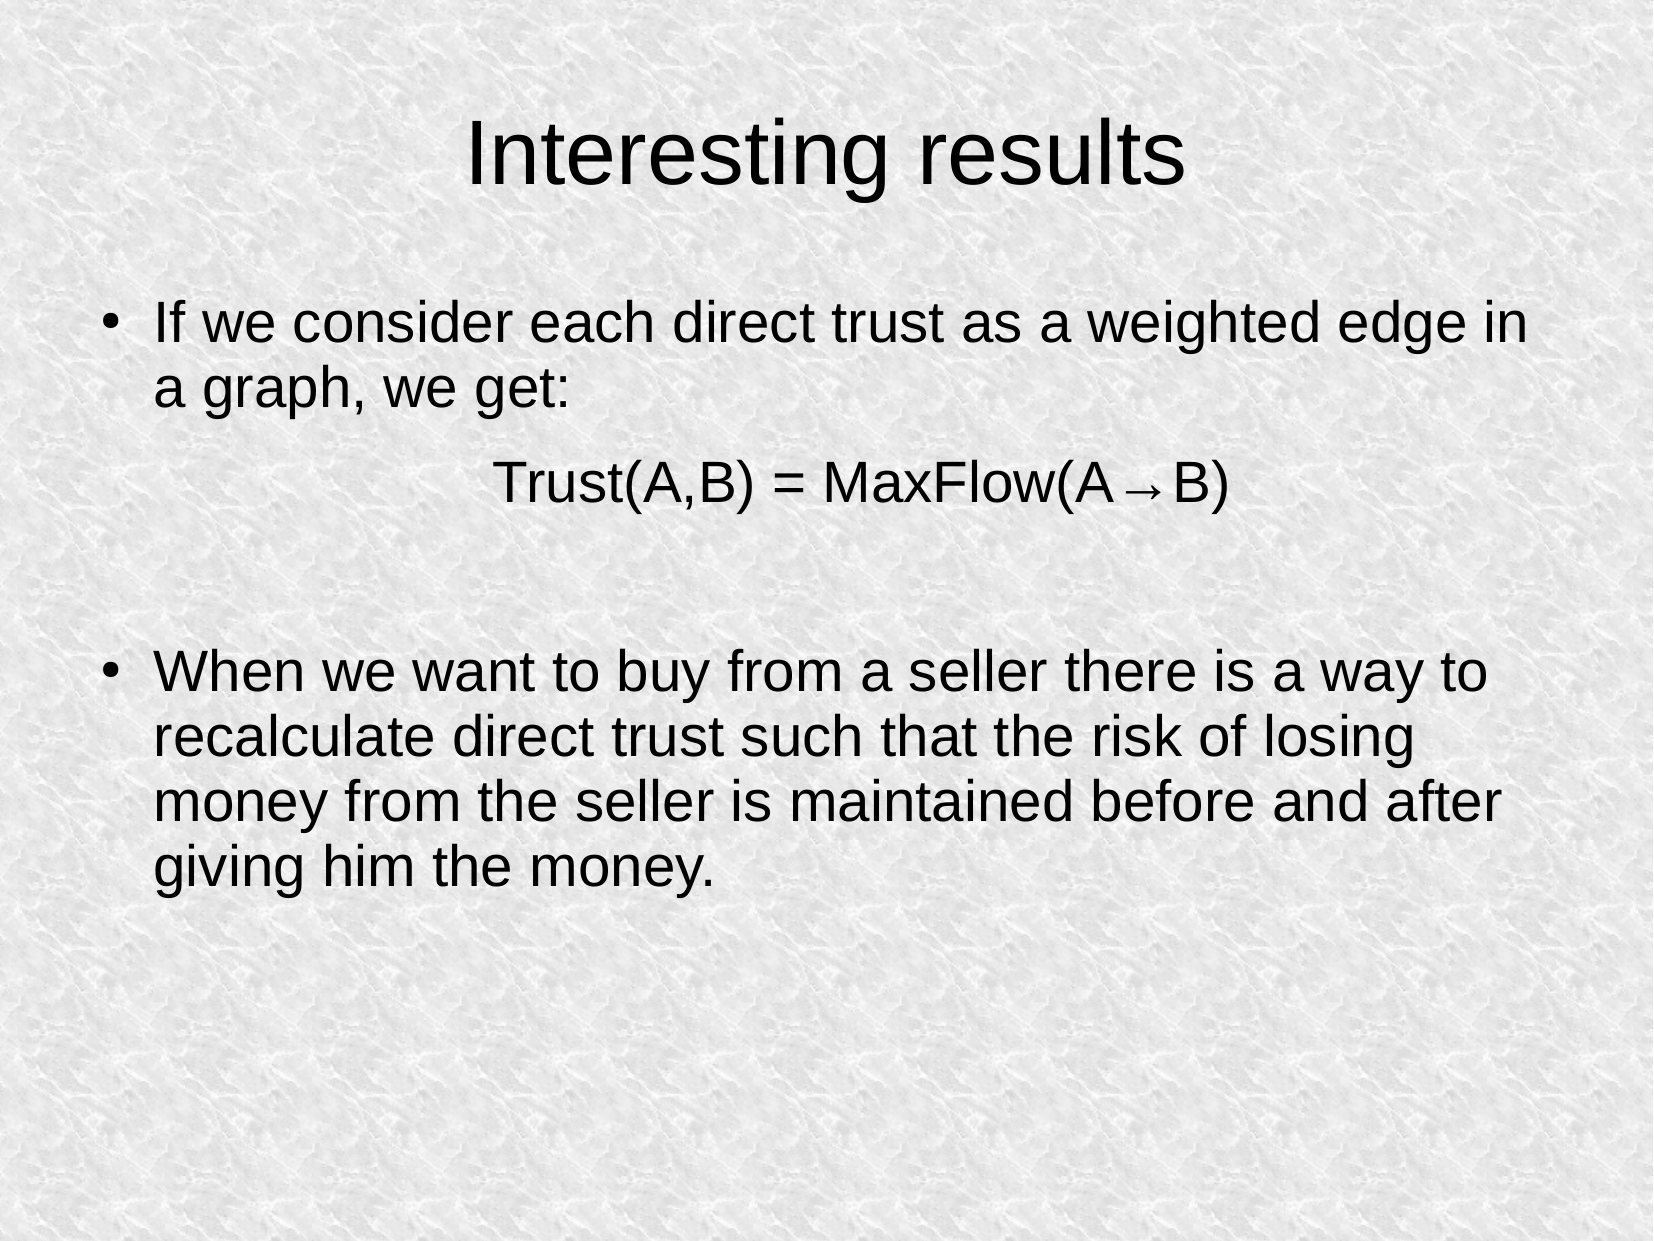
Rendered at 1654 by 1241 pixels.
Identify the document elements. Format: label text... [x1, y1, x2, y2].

picture [0, 0, 1654, 1241]
title Interesting results [82, 49, 1571, 257]
list If we consider each direct trust as a weighted edge in a graph, we get: Trust(A,B) = MaxFlow(A→B) When we want to buy from a seller there is a way to recalculate direct trust such that the risk of losing money from the seller is maintained before and after giving him the money. [82, 290, 1571, 1010]
